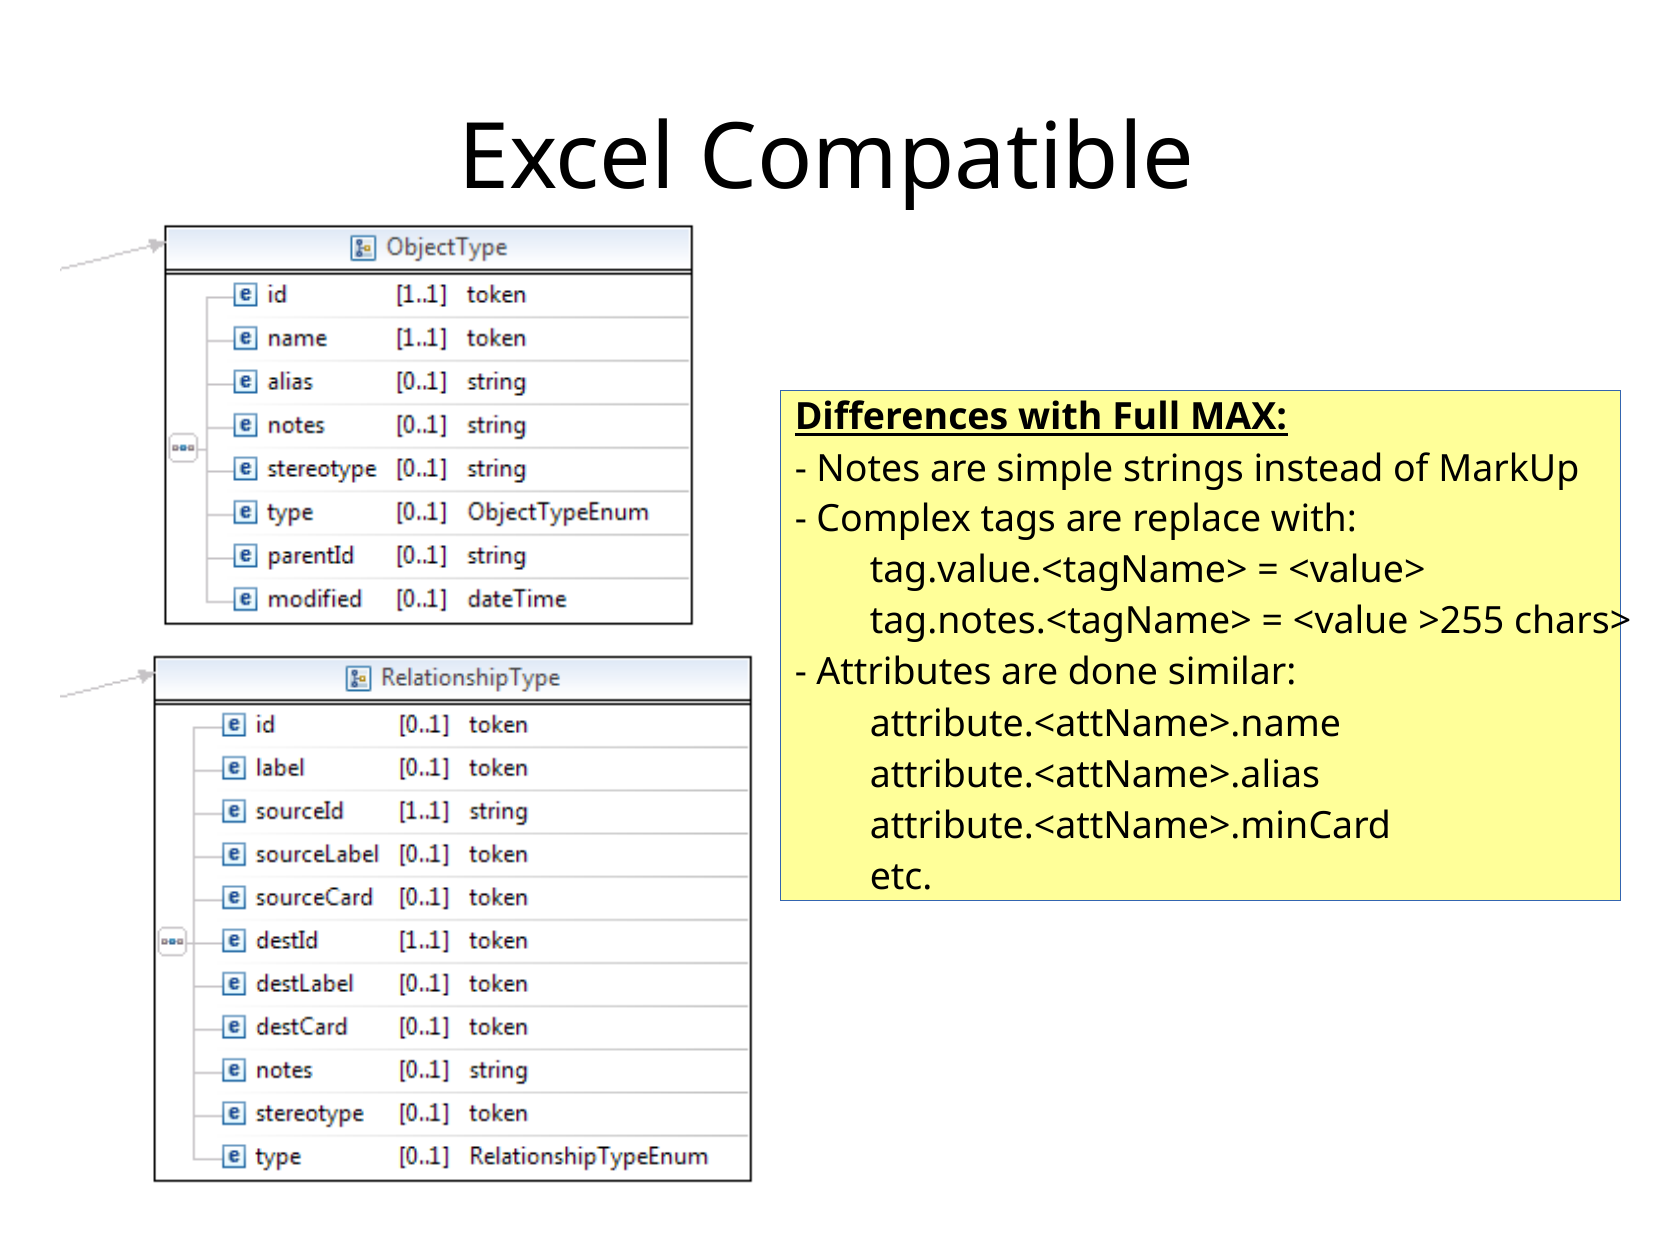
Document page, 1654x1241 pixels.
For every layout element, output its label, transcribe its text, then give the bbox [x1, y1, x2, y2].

text_box Differences with Full MAX: - Notes are simple strings instead of MarkUp - Complex tags are replace with: tag.value.<tagName> = <value> tag.notes.<tagName> = <value >255 chars> - Attributes are done similar: attribute.<attName>.name attribute.<attName>.alias attribute.<attName>.minCard etc. [780, 390, 1621, 901]
picture [60, 210, 766, 1198]
title Excel Compatible [82, 49, 1571, 257]
